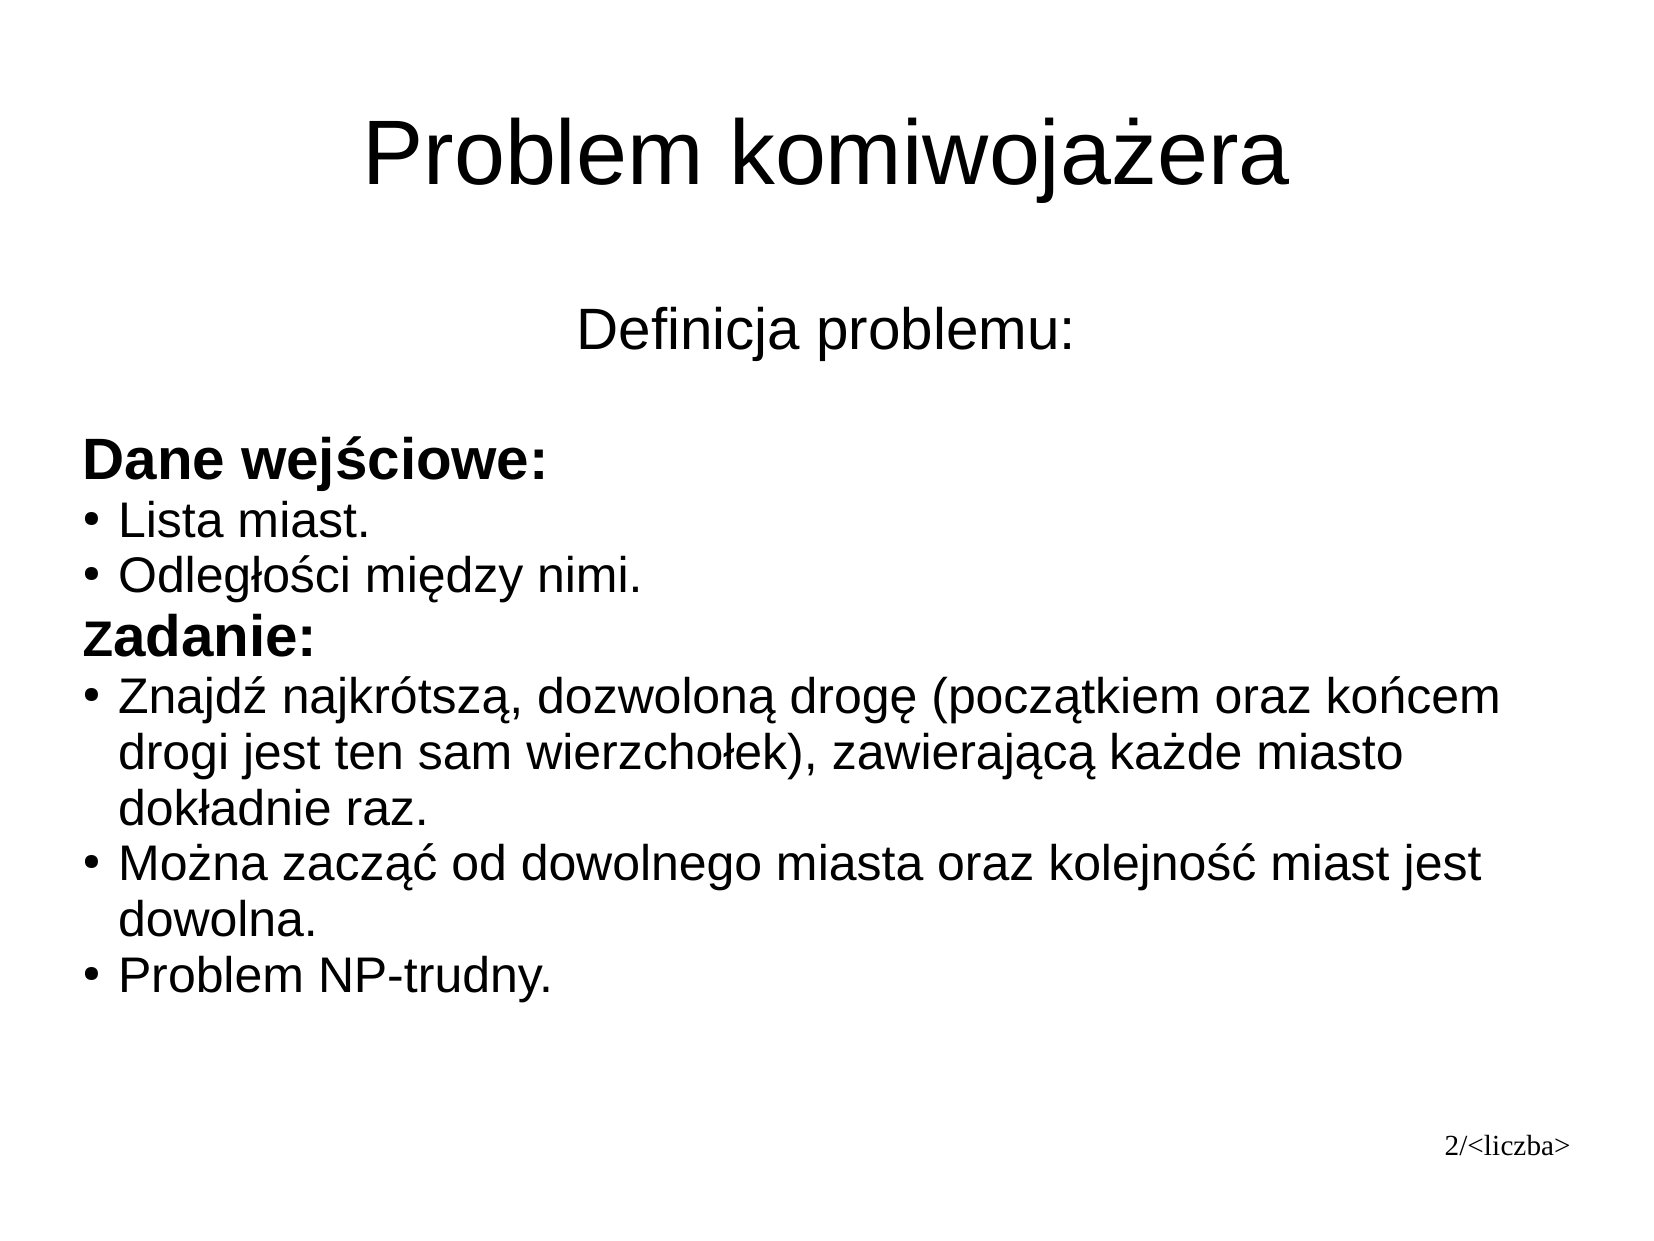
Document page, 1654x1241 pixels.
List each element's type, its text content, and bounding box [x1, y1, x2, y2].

subtitle Definicja problemu: Dane wejściowe: Lista miast. Odległości między nimi. Zadanie: Znajdź najkrótszą, dozwoloną drogę (początkiem oraz końcem drogi jest ten sam wierzchołek), zawierającą każde miasto dokładnie raz. Można zacząć od dowolnego miasta oraz kolejność miast jest dowolna. Problem NP-trudny. [82, 290, 1571, 1010]
title Problem komiwojażera [82, 49, 1571, 257]
